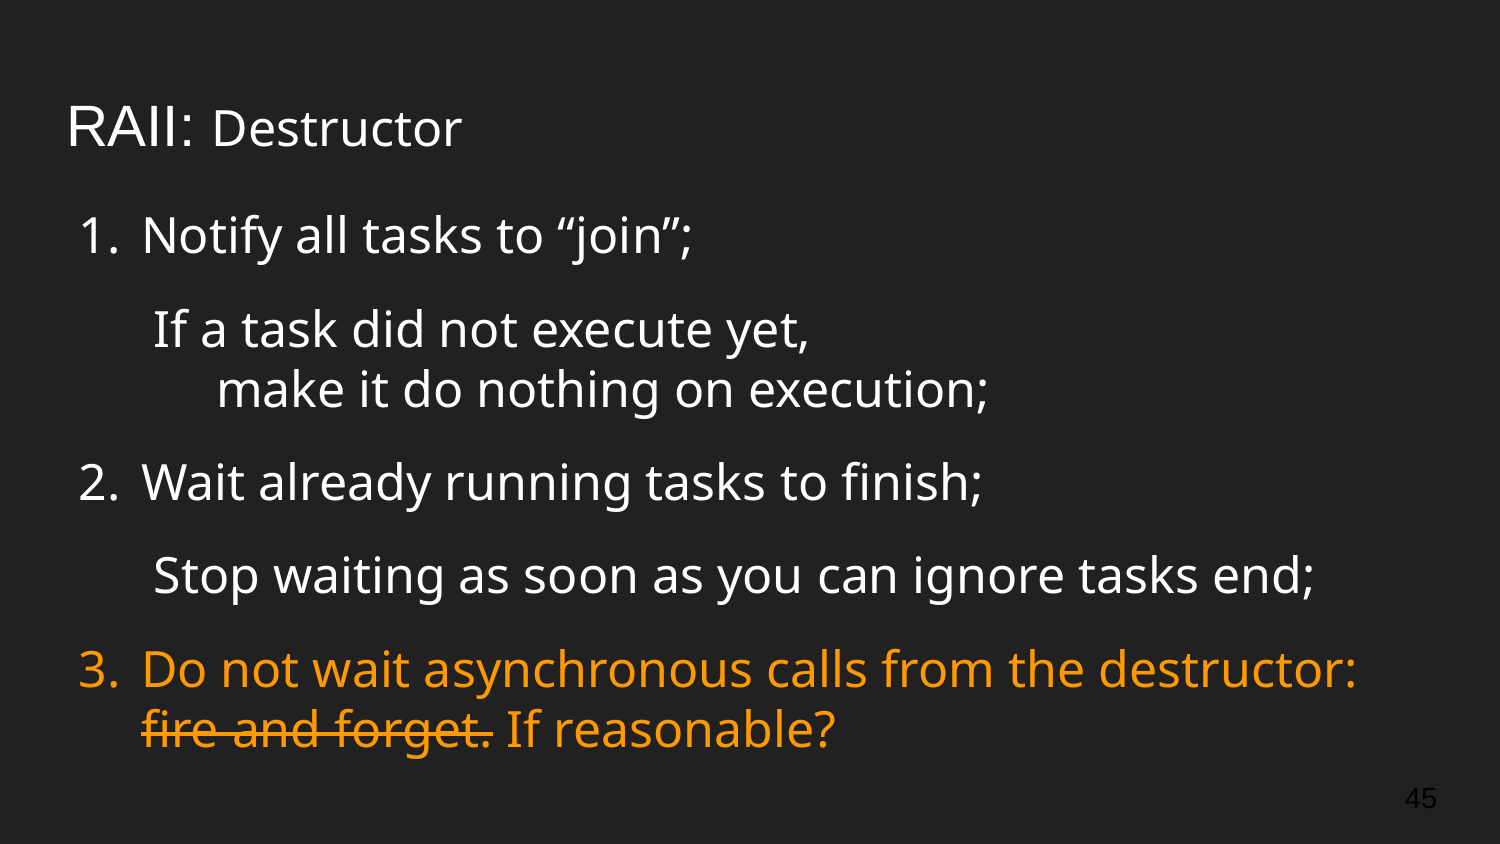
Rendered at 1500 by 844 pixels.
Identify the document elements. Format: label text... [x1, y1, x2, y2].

list Notify all tasks to “join”; If a task did not execute yet, make it do nothing on execution; Wait already running tasks to finish; Stop waiting as soon as you can ignore tasks end; Do not wait asynchronous calls from the destructor: fire and forget. If reasonable? [51, 189, 1449, 750]
slide_number <number> [1389, 764, 1480, 830]
title RAII: Destructor [51, 72, 1449, 167]
